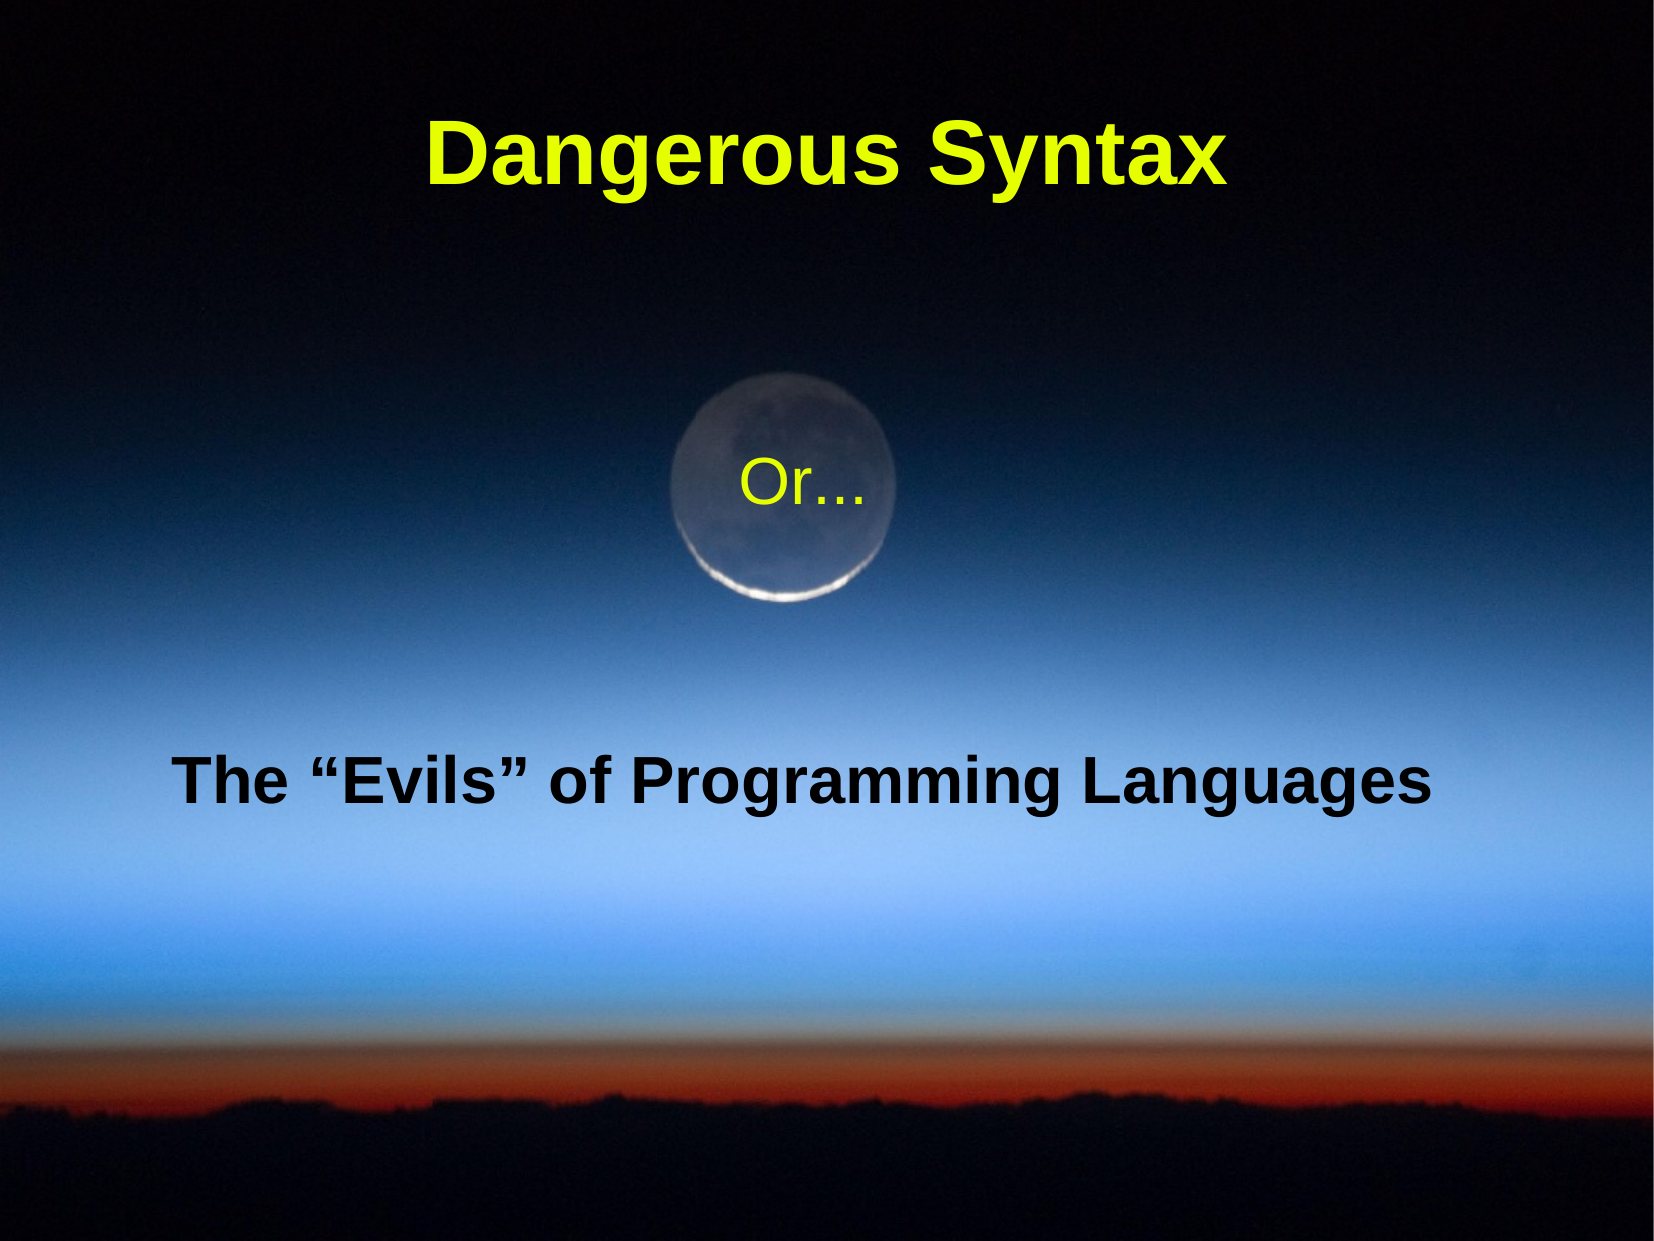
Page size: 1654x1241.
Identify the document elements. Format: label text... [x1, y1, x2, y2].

subtitle Or... The “Evils” of Programming Languages [59, 242, 1548, 945]
picture [0, 0, 1654, 1241]
title Dangerous Syntax [82, 49, 1571, 257]
